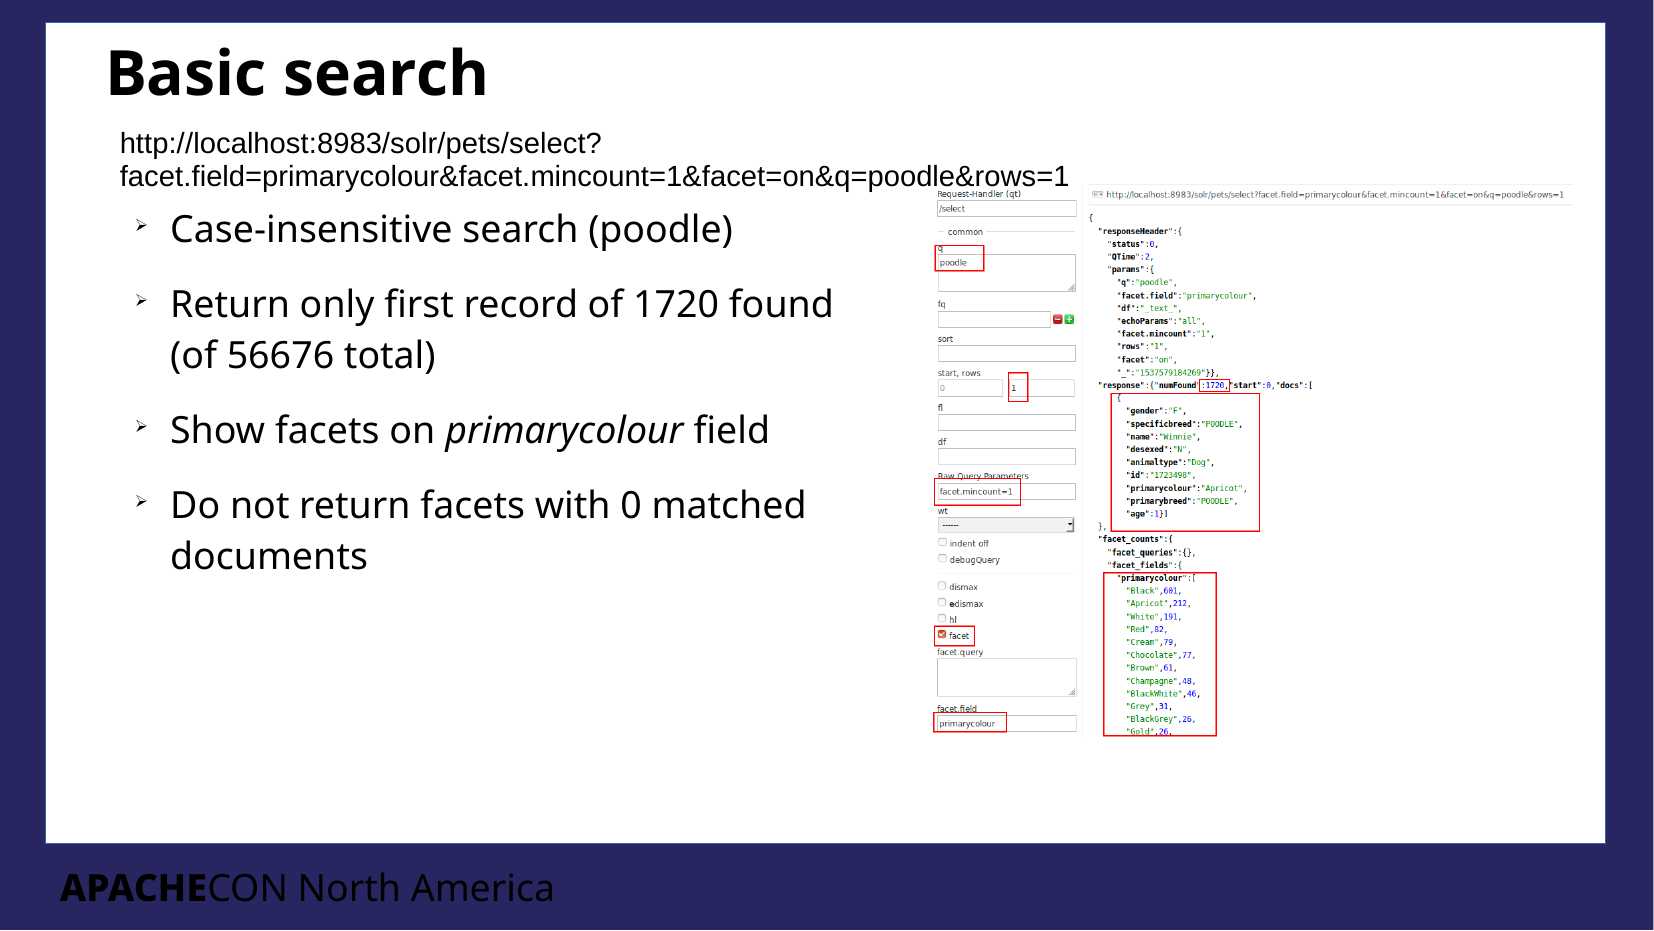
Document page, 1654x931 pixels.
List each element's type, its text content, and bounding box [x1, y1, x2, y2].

picture [958, 179, 966, 184]
picture [988, 179, 996, 184]
text_box Case-insensitive search (poodle) Return only first record of 1720 found (of 56676 total) Show facets on primarycolour field Do not return facets with 0 matched documents [120, 195, 886, 557]
text_box http://localhost:8983/solr/pets/select?facet.field=primarycolour&facet.mincount=1&facet=on&q=poodle&rows=1 [105, 120, 1561, 166]
picture [930, 179, 1573, 739]
title Basic search [105, 32, 1546, 110]
